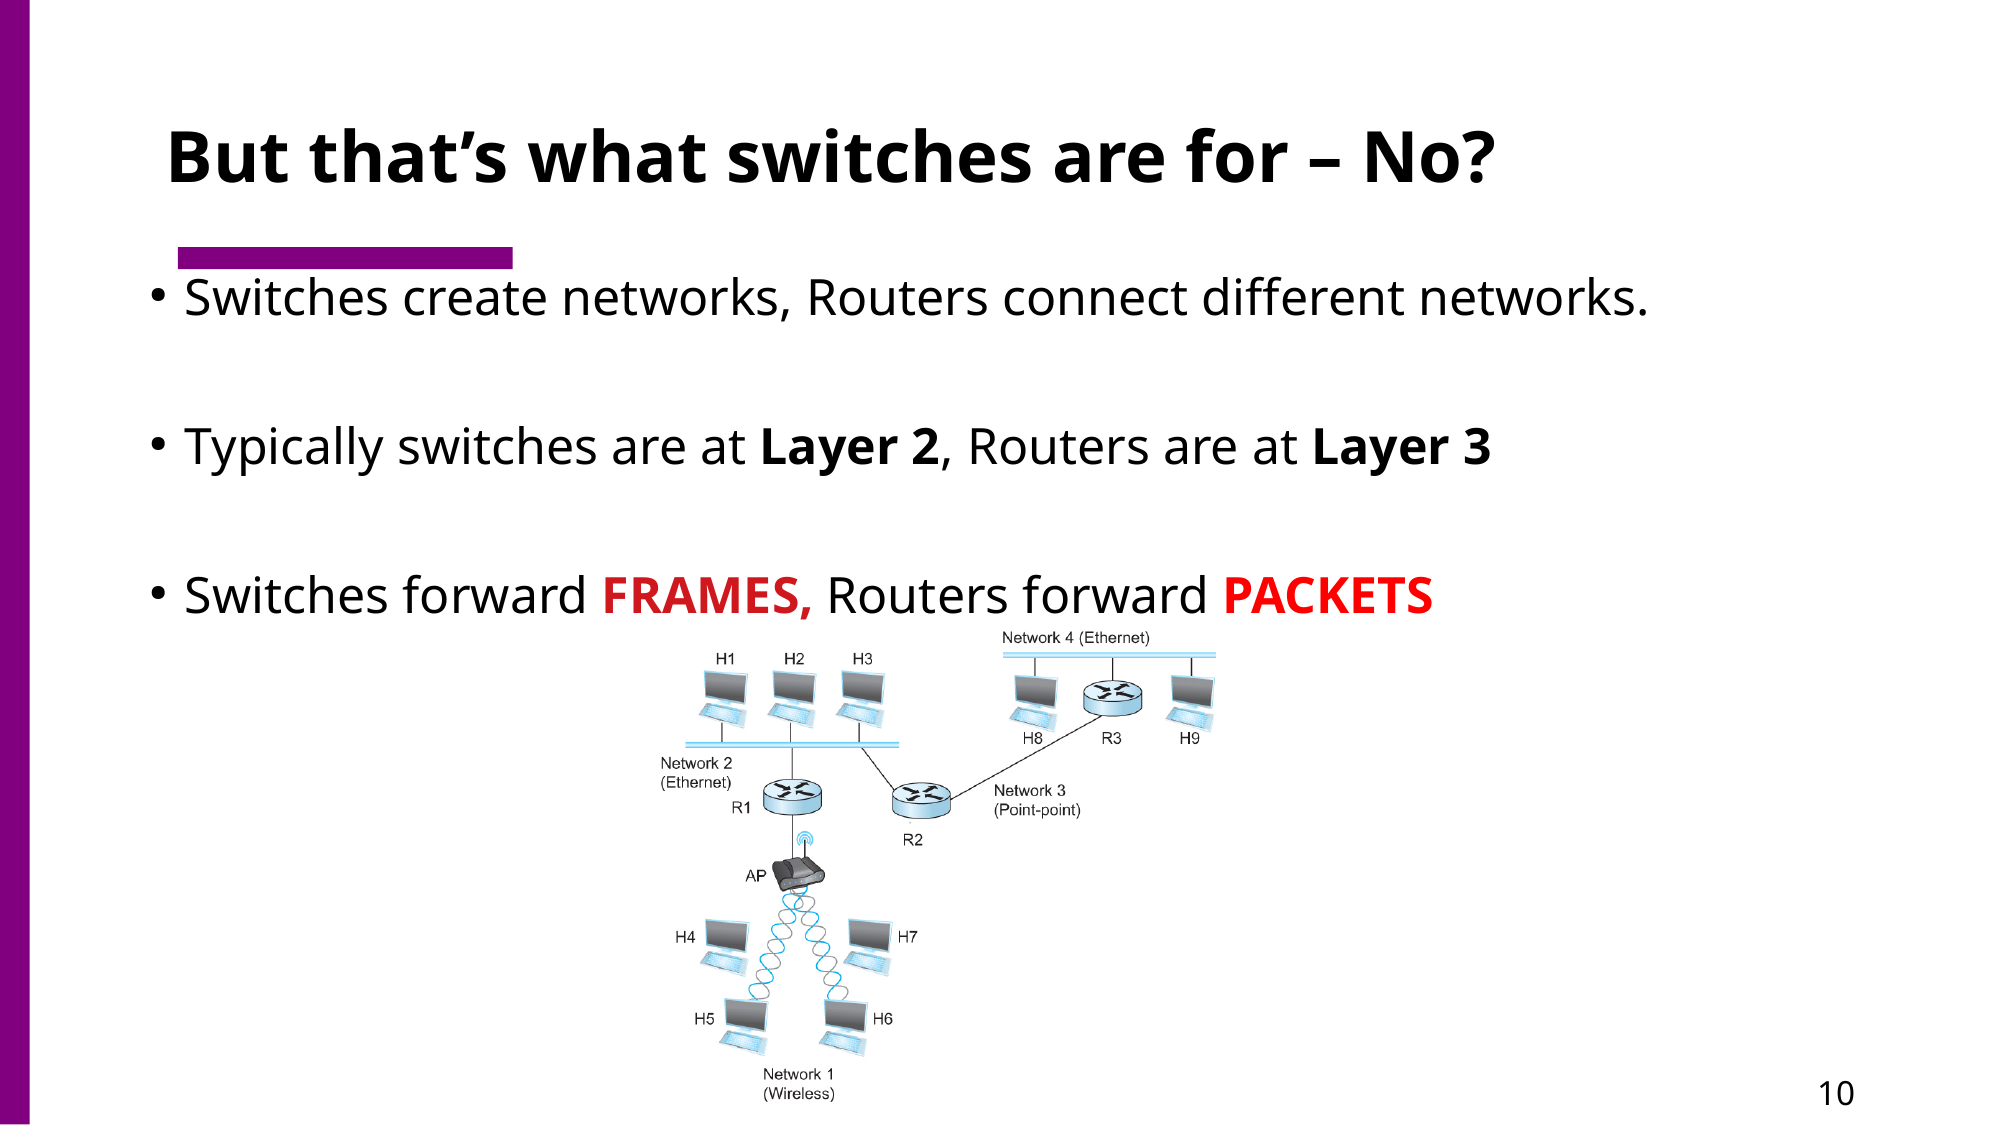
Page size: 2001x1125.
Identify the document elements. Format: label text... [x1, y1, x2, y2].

text_box Switches create networks, Routers connect different networks. Typically switches are at Layer 2, Routers are at Layer 3 Switches forward FRAMES, Routers forward PACKETS [63, 254, 1921, 1087]
text_box But that’s what switches are for – No? [151, 0, 1849, 212]
picture [660, 629, 1216, 1102]
